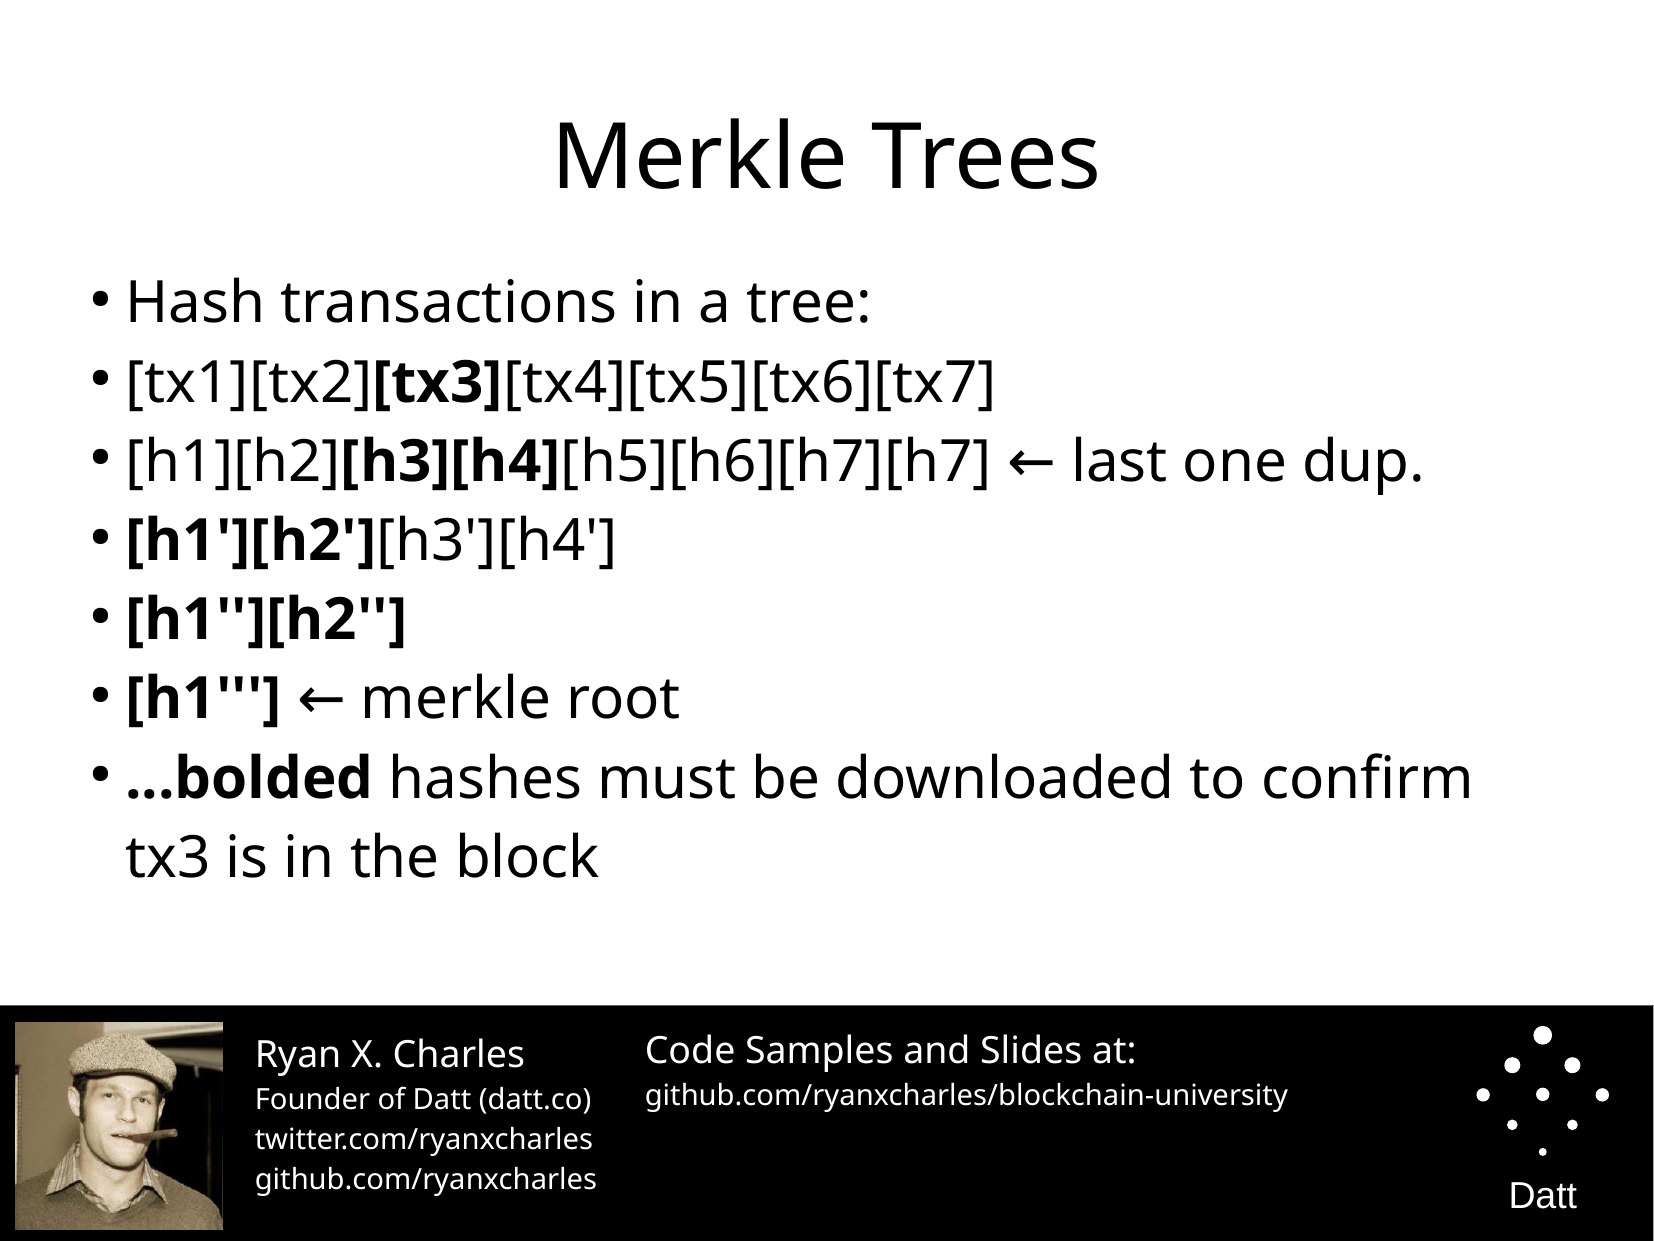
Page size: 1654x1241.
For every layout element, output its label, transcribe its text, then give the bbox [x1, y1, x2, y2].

text_box Datt [1452, 1167, 1633, 1241]
title Merkle Trees [82, 49, 1571, 257]
text_box [0, 1005, 1654, 1241]
text_box Code Samples and Slides at: github.com/ryanxcharles/blockchain-university [630, 1015, 1403, 1156]
text_box Ryan X. Charles Founder of Datt (datt.co) twitter.com/ryanxcharles github.com/ryanxcharles [240, 1020, 976, 1241]
picture [1475, 1023, 1611, 1159]
picture [15, 1022, 223, 1231]
subtitle Hash transactions in a tree: [tx1][tx2][tx3][tx4][tx5][tx6][tx7] [h1][h2][h3][h4][h5][h6][h7][h7] ← last one dup. [h1'][h2'][h3'][h4'] [h1''][h2''] [h1'''] ← merkle root ...bolded hashes must be downloaded to confirm tx3 is in the block [90, 260, 1546, 961]
